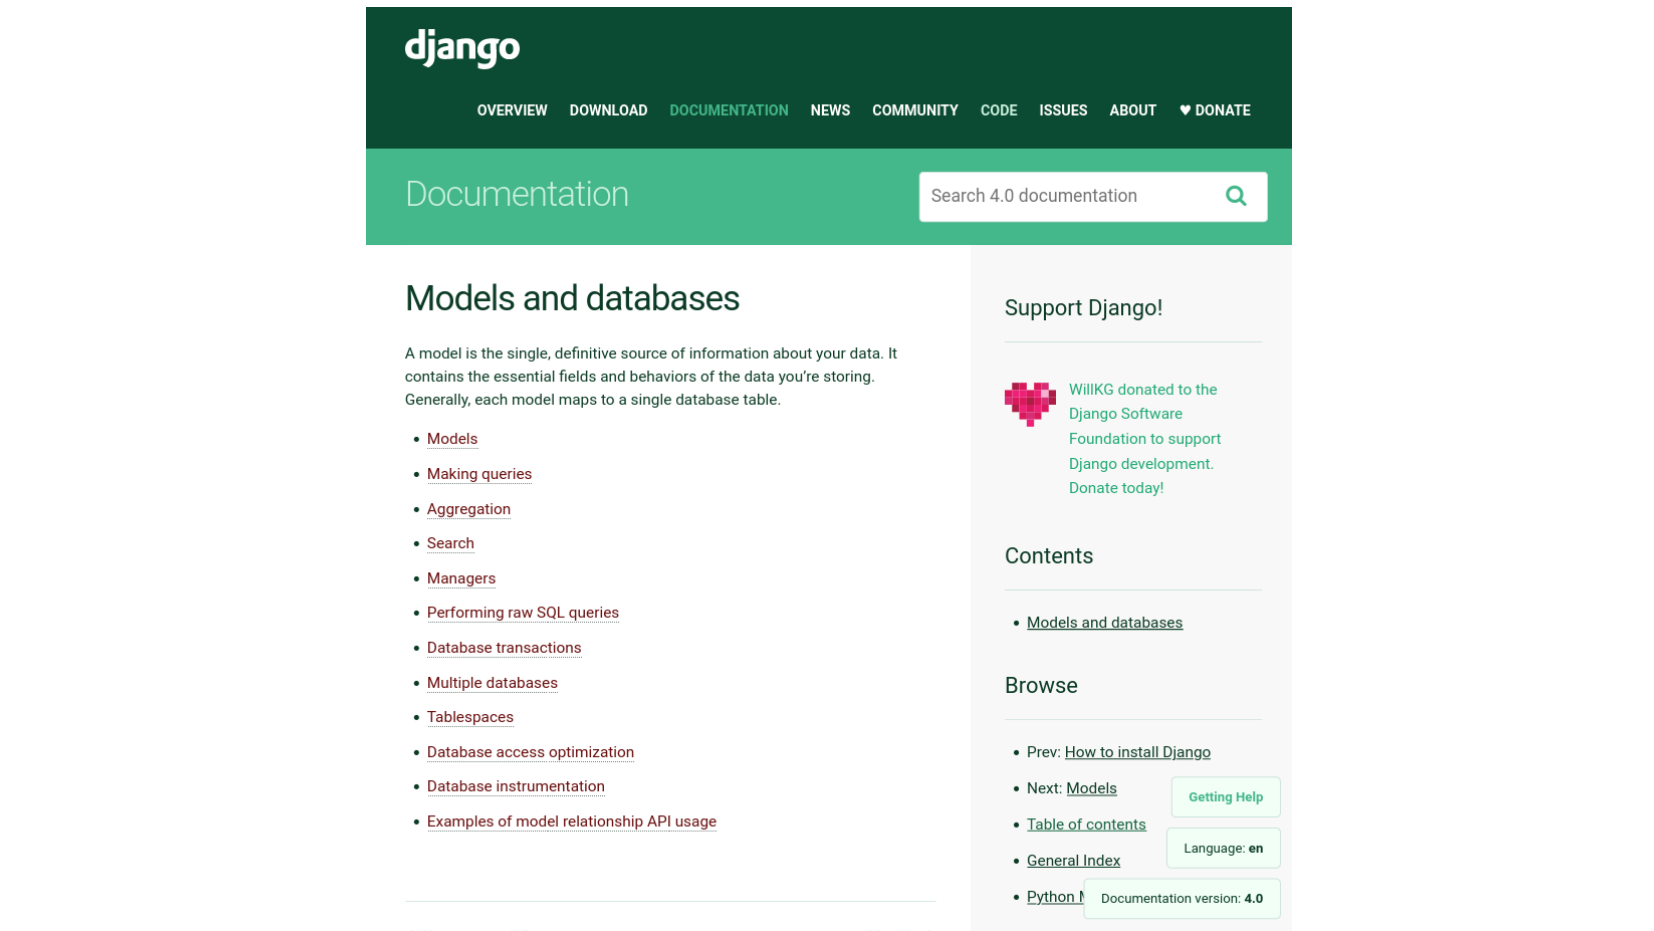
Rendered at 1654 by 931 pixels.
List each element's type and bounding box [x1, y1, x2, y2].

picture [366, 7, 1292, 931]
